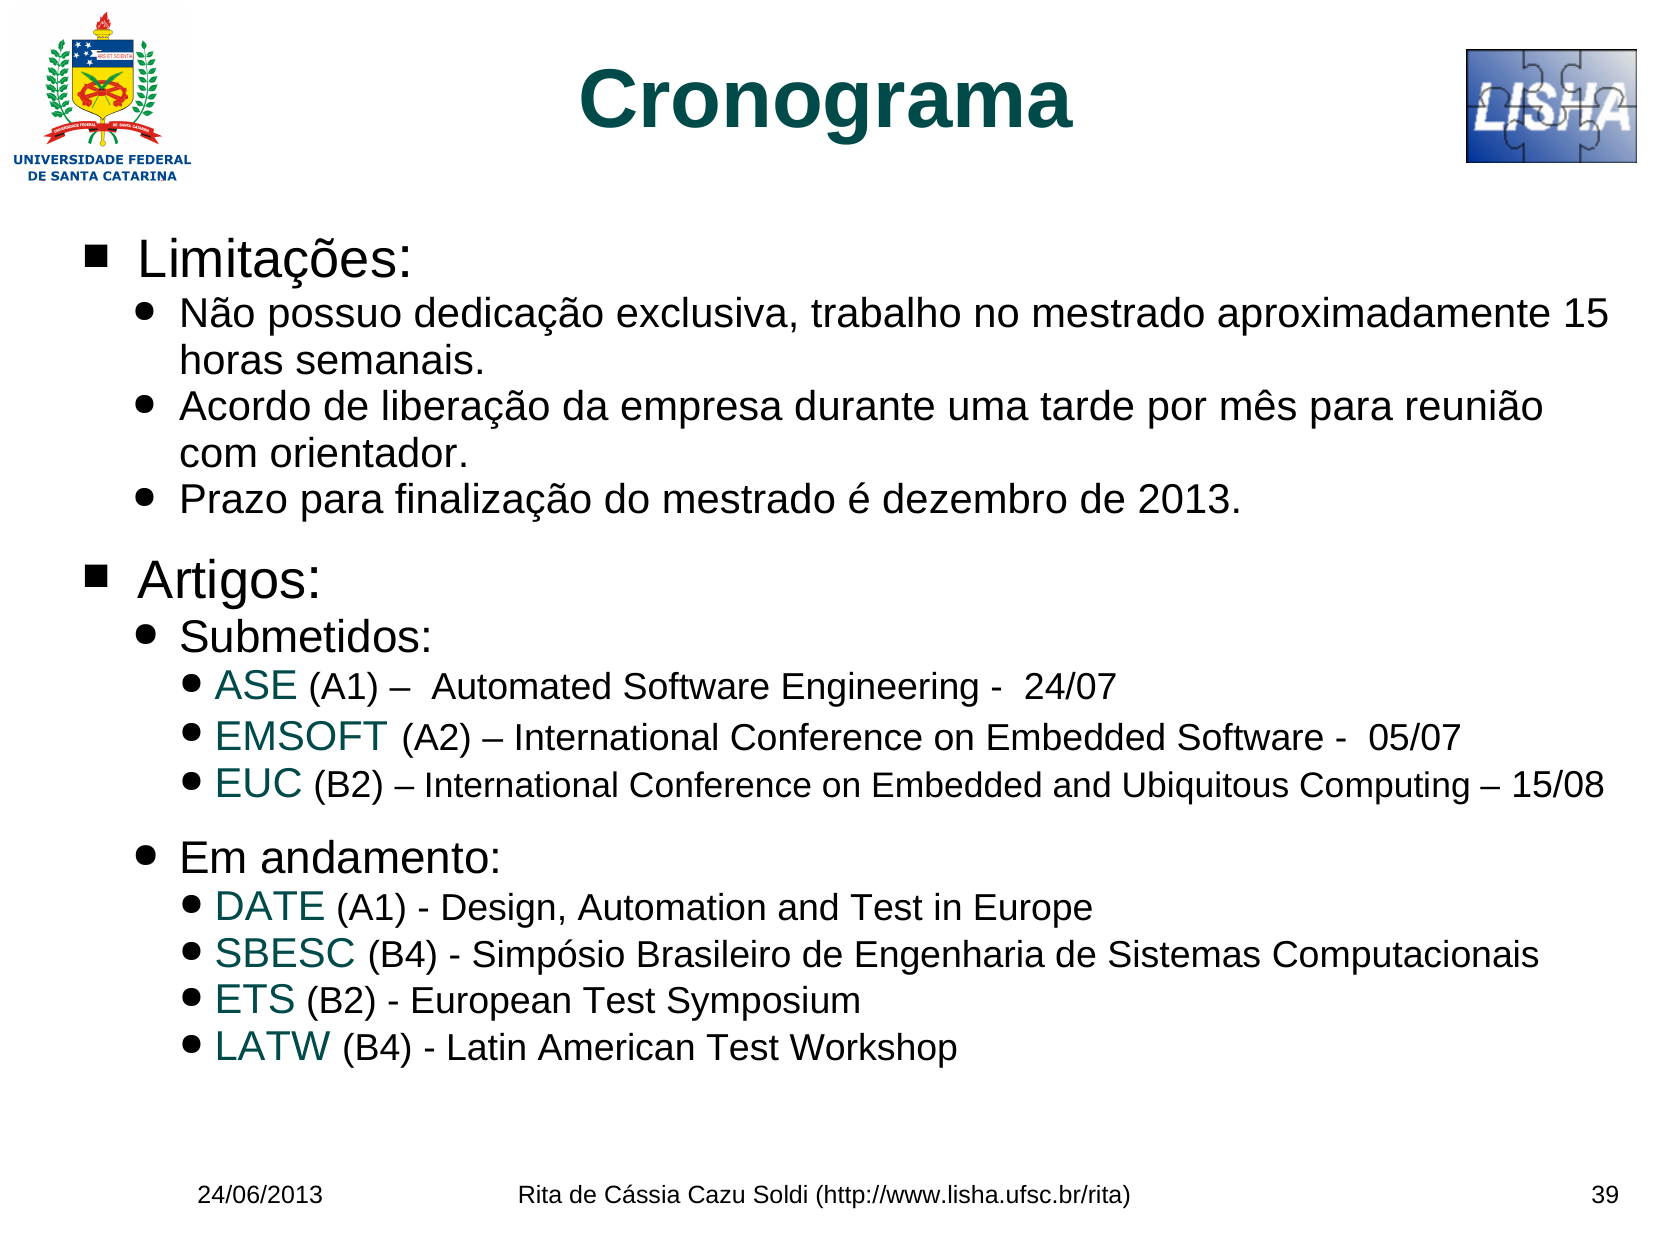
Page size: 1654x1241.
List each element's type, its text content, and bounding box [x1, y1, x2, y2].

picture [1466, 49, 1637, 163]
title Cronograma [190, 27, 1461, 184]
picture [13, 6, 191, 181]
list Limitações: Não possuo dedicação exclusiva, trabalho no mestrado aproximadamente 15 horas semanais. Acordo de liberação da empresa durante uma tarde por mês para reunião com orientador. Prazo para finalização do mestrado é dezembro de 2013. Artigos: Submetidos: ASE (A1) – Automated Software Engineering - 24/07 EMSOFT (A2) – International Conference on Embedded Software - 05/07 EUC (B2) – International Conference on Embedded and Ubiquitous Computing – 15/08 Em andamento: DATE (A1) - Design, Automation and Test in Europe SBESC (B4) - Simpósio Brasileiro de Engenharia de Sistemas Computacionais ETS (B2) - European Test Symposium LATW (B4) - Latin American Test Workshop [37, 225, 1613, 1169]
